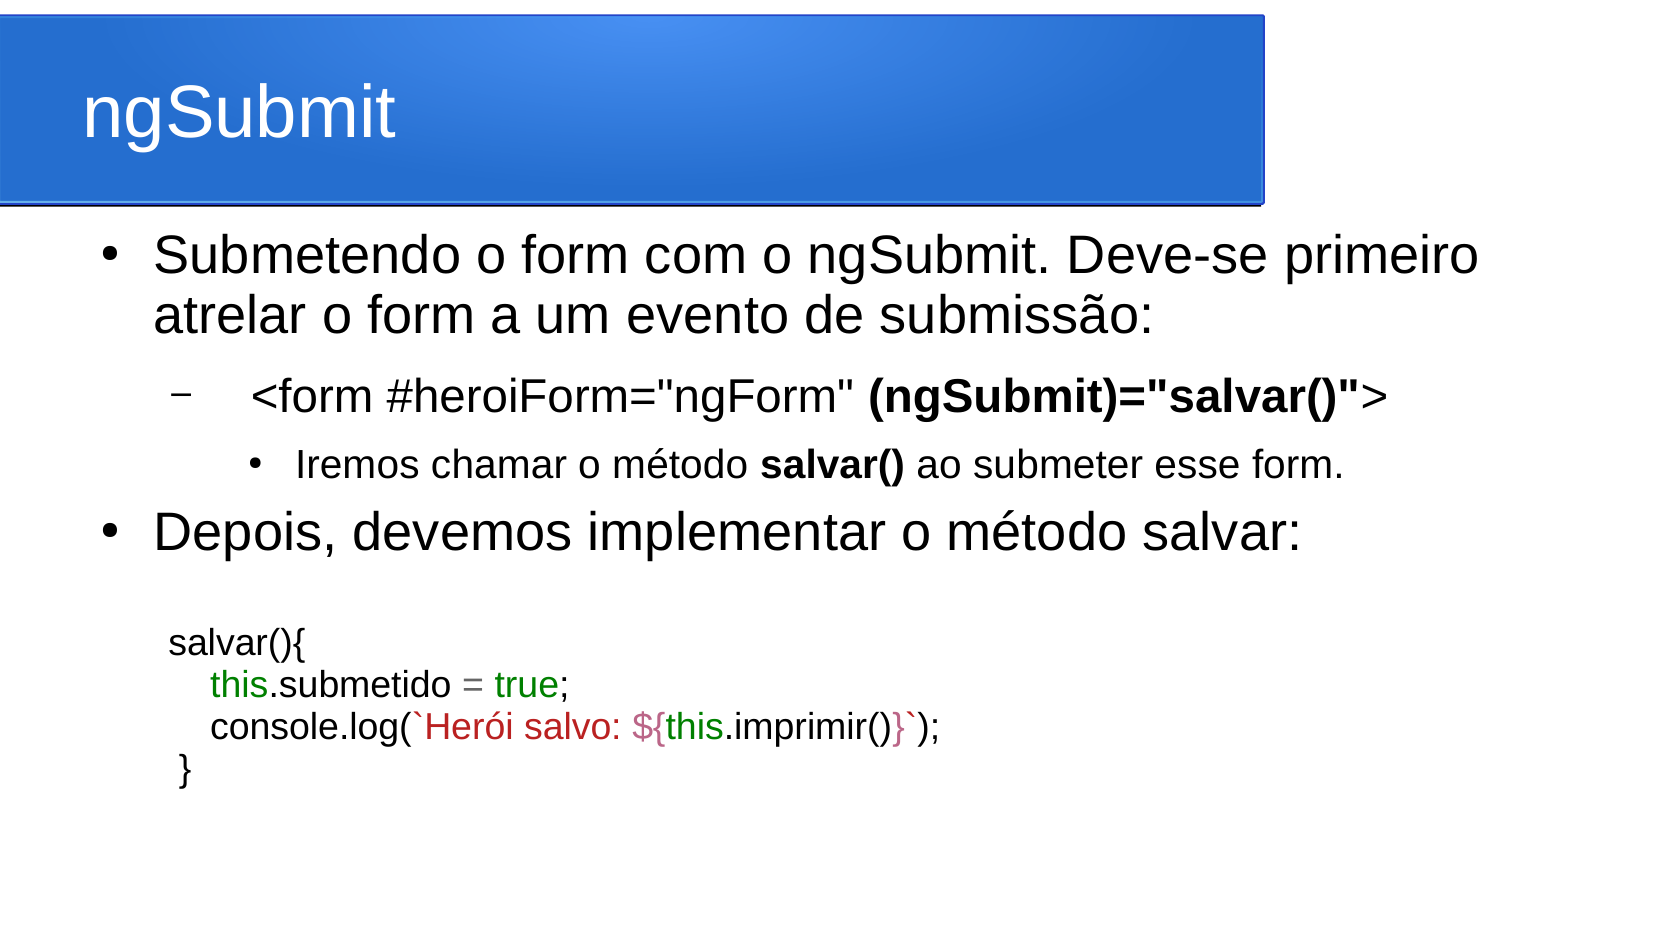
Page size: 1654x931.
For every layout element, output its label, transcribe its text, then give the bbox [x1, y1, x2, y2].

title ngSubmit [82, 35, 1235, 189]
list Submetendo o form com o ngSubmit. Deve-se primeiro atrelar o form a um evento de submissão: <form #heroiForm="ngForm" (ngSubmit)="salvar()"> Iremos chamar o método salvar() ao submeter esse form. Depois, devemos implementar o método salvar: [82, 224, 1571, 764]
text_box salvar(){ this.submetido = true; console.log(`Herói salvo: ${this.imprimir()}`); } [153, 614, 1312, 797]
